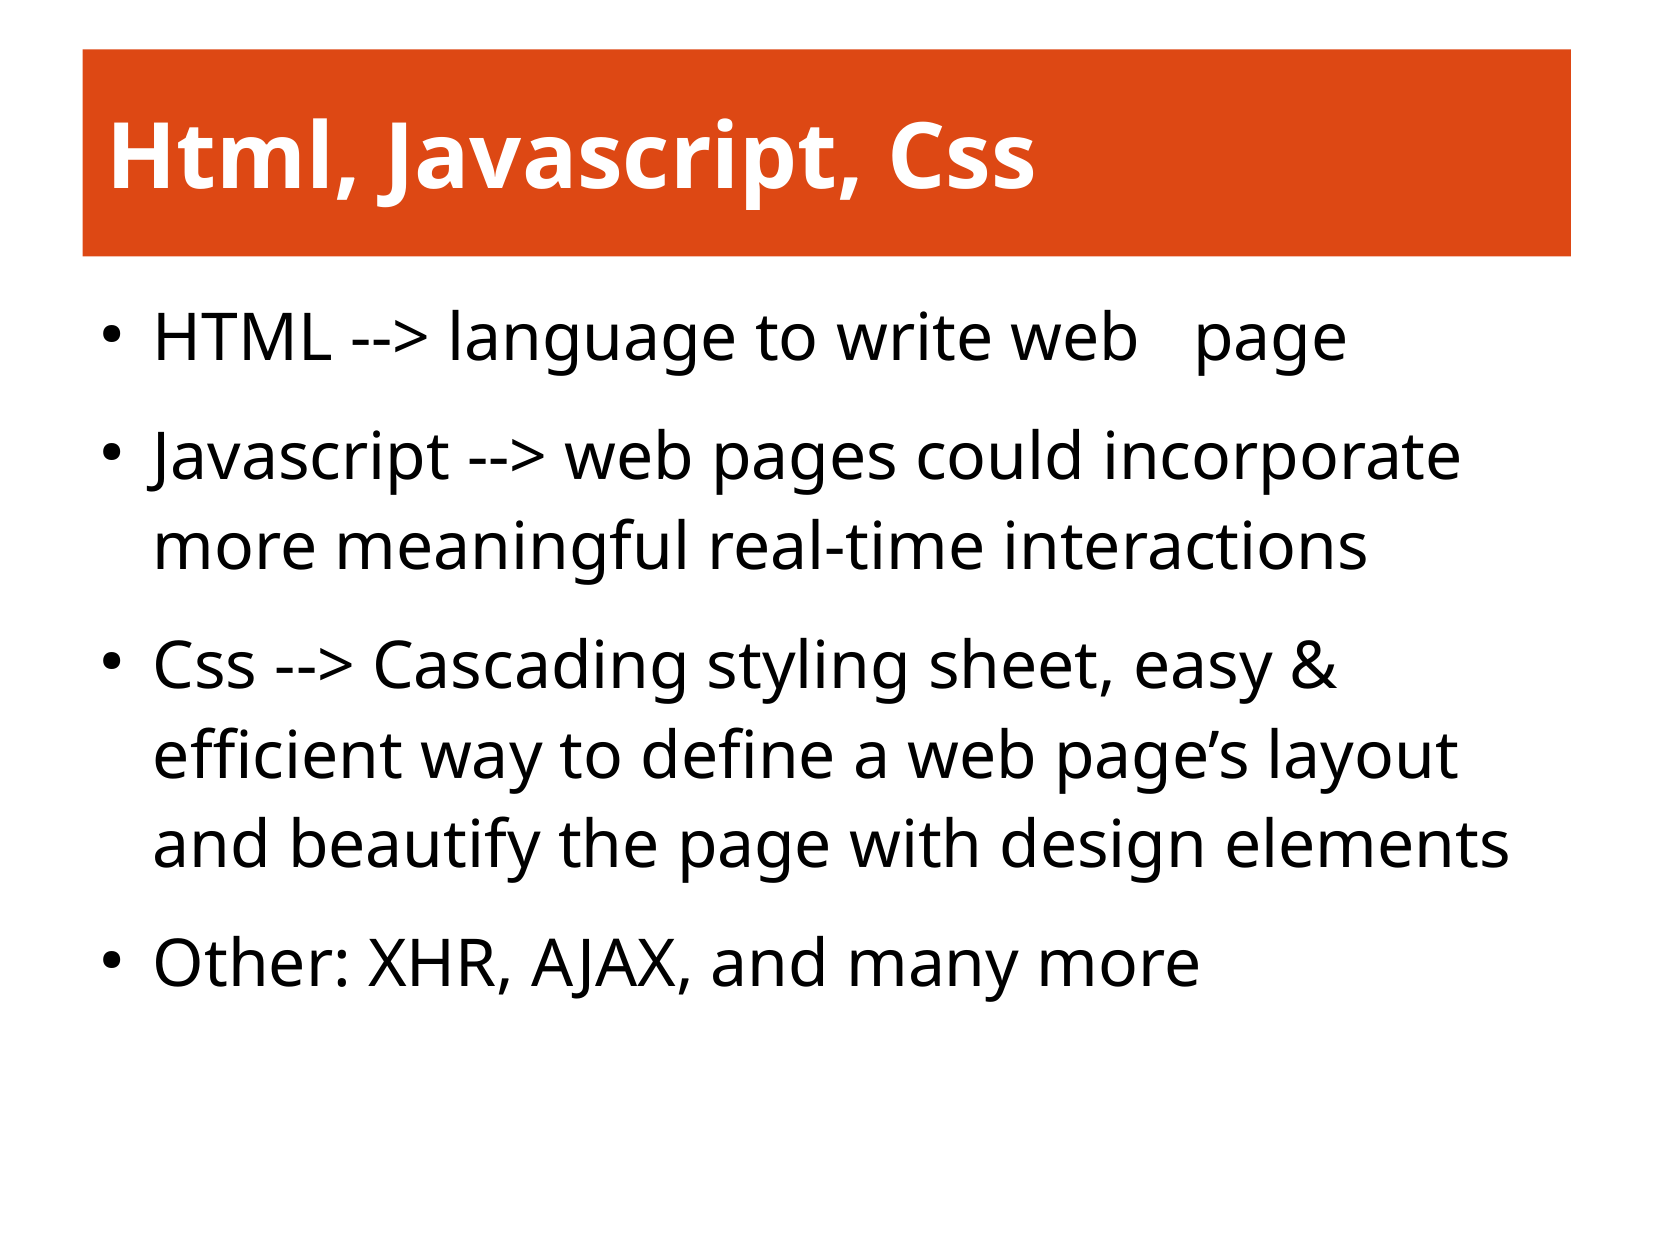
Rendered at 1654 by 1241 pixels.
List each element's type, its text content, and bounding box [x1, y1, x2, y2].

title Html, Javascript, Css [82, 49, 1571, 257]
list HTML --> language to write web page Javascript --> web pages could incorporate more meaningful real-time interactions Css --> Cascading styling sheet, easy & efficient way to define a web page’s layout and beautify the page with design elements Other: XHR, AJAX, and many more [82, 290, 1571, 1010]
